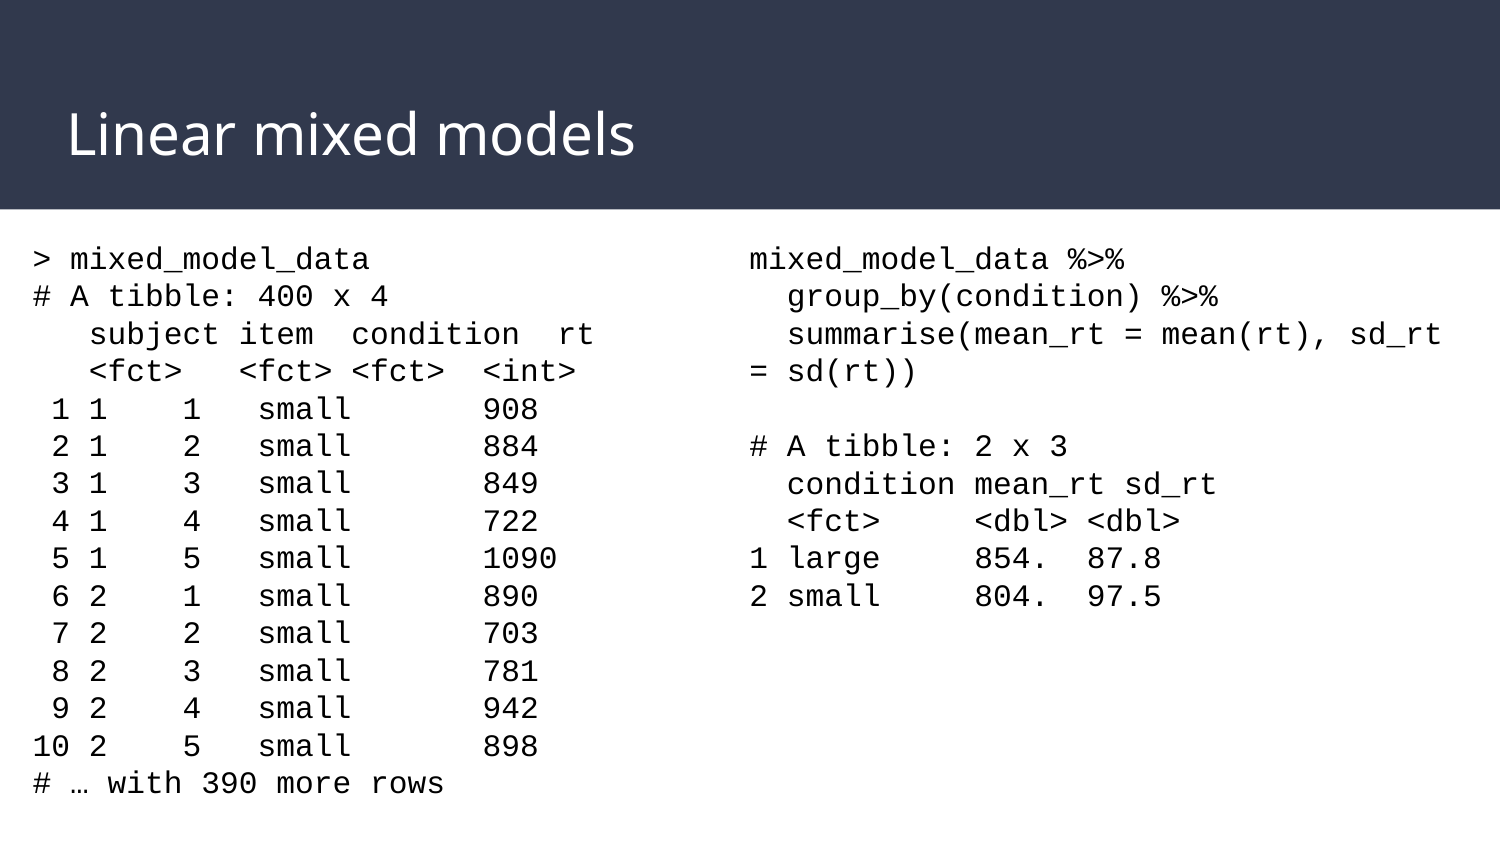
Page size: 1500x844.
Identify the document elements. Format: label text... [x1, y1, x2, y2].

text_box > mixed_model_data # A tibble: 400 x 4 subject item condition rt <fct> <fct> <fct> <int> 1 1 1 small 908 2 1 2 small 884 3 1 3 small 849 4 1 4 small 722 5 1 5 small 1090 6 2 1 small 890 7 2 2 small 703 8 2 3 small 781 9 2 4 small 942 10 2 5 small 898 # … with 390 more rows [17, 223, 709, 844]
title Linear mixed models [51, 82, 1449, 185]
text_box mixed_model_data %>% group_by(condition) %>% summarise(mean_rt = mean(rt), sd_rt = sd(rt)) # A tibble: 2 x 3 condition mean_rt sd_rt <fct> <dbl> <dbl> 1 large 854. 87.8 2 small 804. 97.5 [734, 223, 1486, 834]
